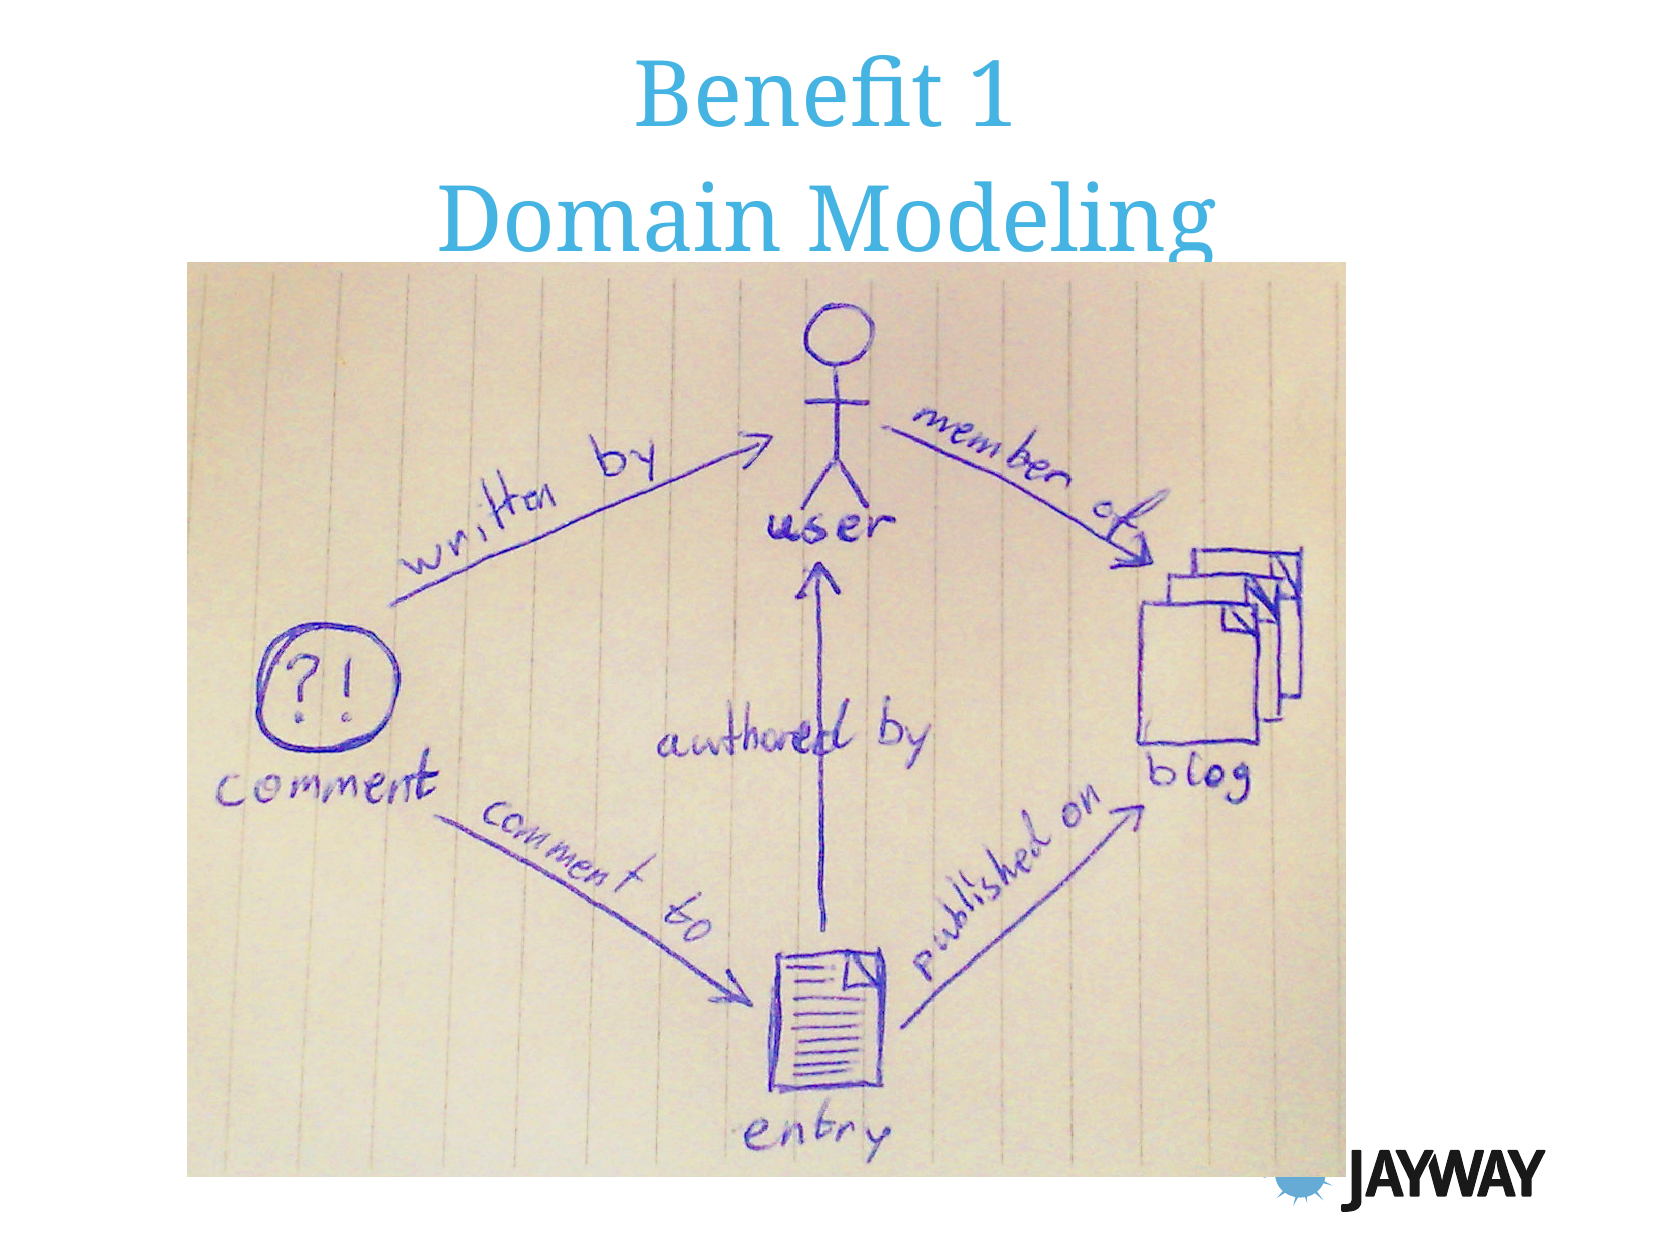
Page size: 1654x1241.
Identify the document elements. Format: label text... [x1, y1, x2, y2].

title Benefit 1 Domain Modeling [82, 45, 1571, 261]
picture [187, 262, 1346, 1177]
